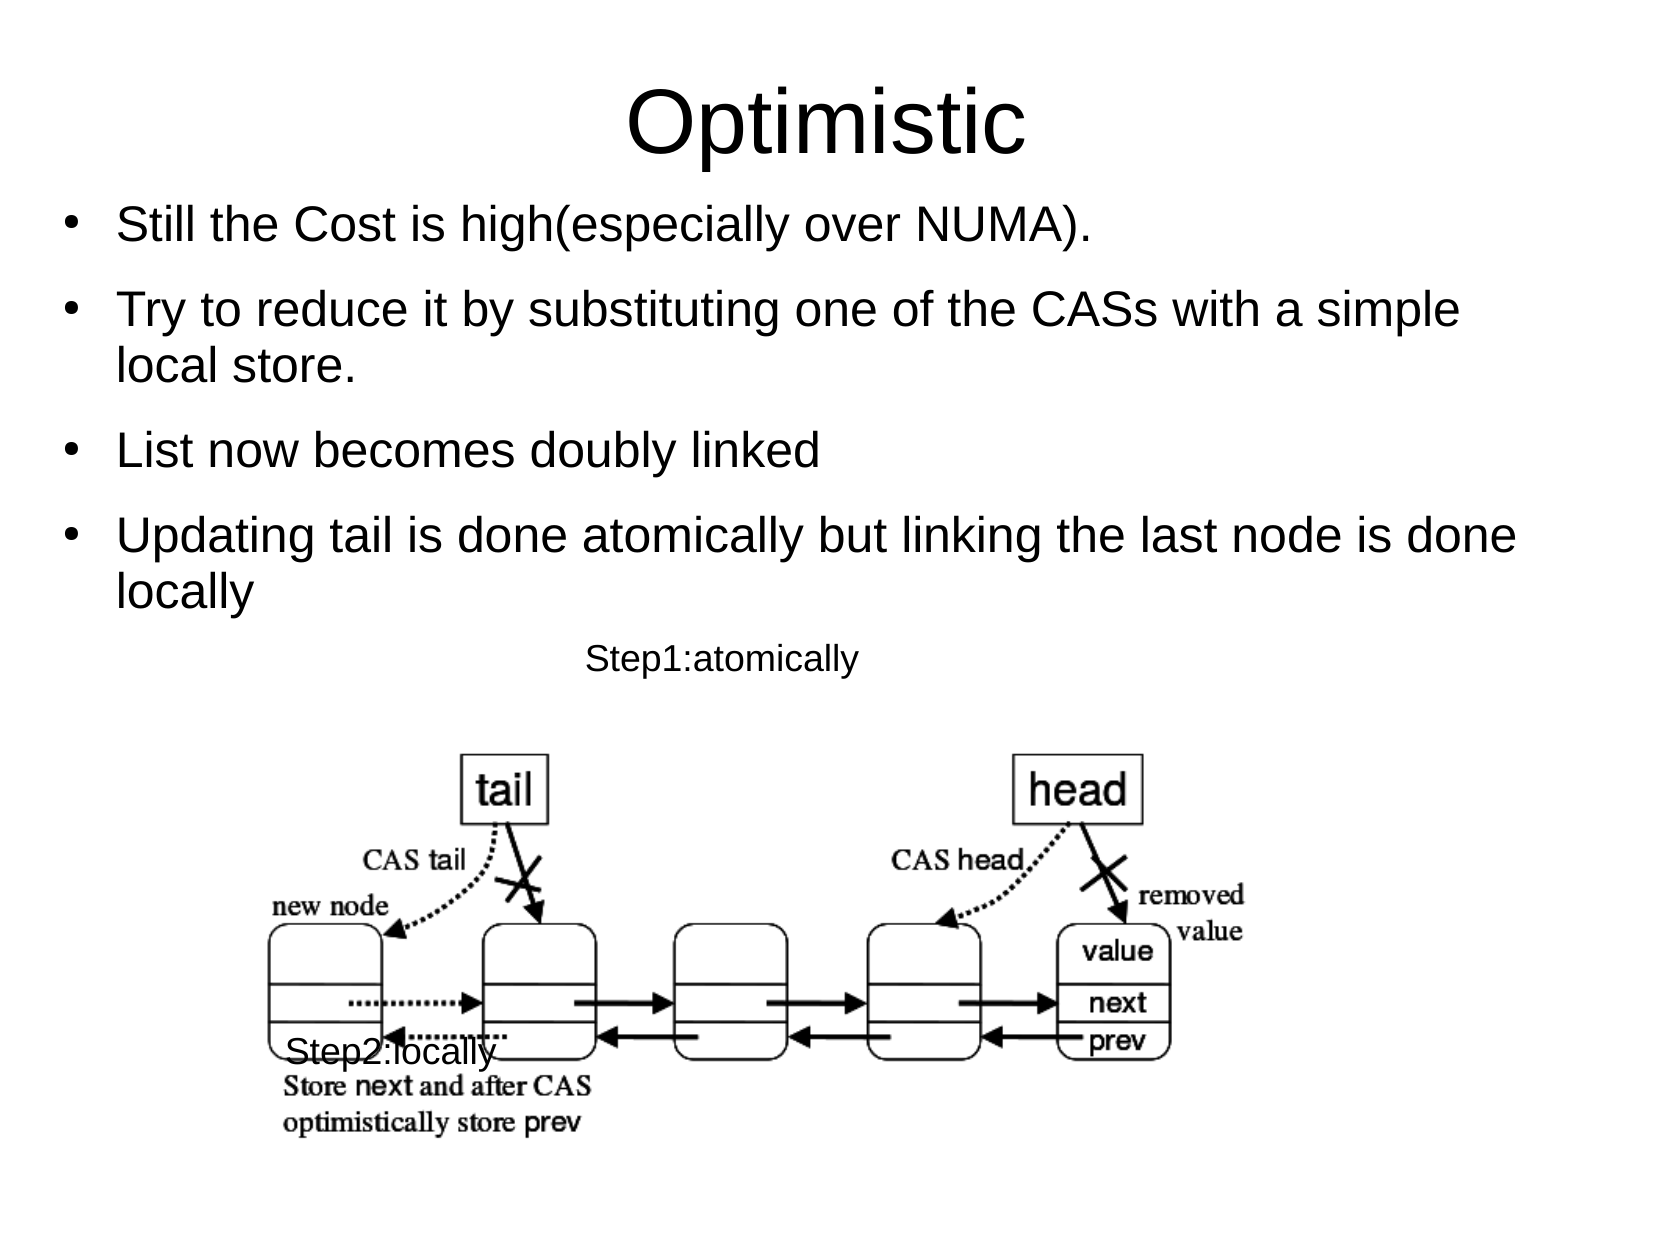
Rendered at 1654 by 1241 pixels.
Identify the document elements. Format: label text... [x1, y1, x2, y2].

text_box Step2:locally [270, 1023, 586, 1081]
text_box Step1:atomically [570, 630, 886, 687]
list Still the Cost is high(especially over NUMA). Try to reduce it by substituting one of the CASs with a simple local store. List now becomes doubly linked Updating tail is done atomically but linking the last node is done locally [45, 195, 1534, 1036]
title Optimistic [82, 49, 1571, 196]
picture [113, 704, 1441, 1240]
